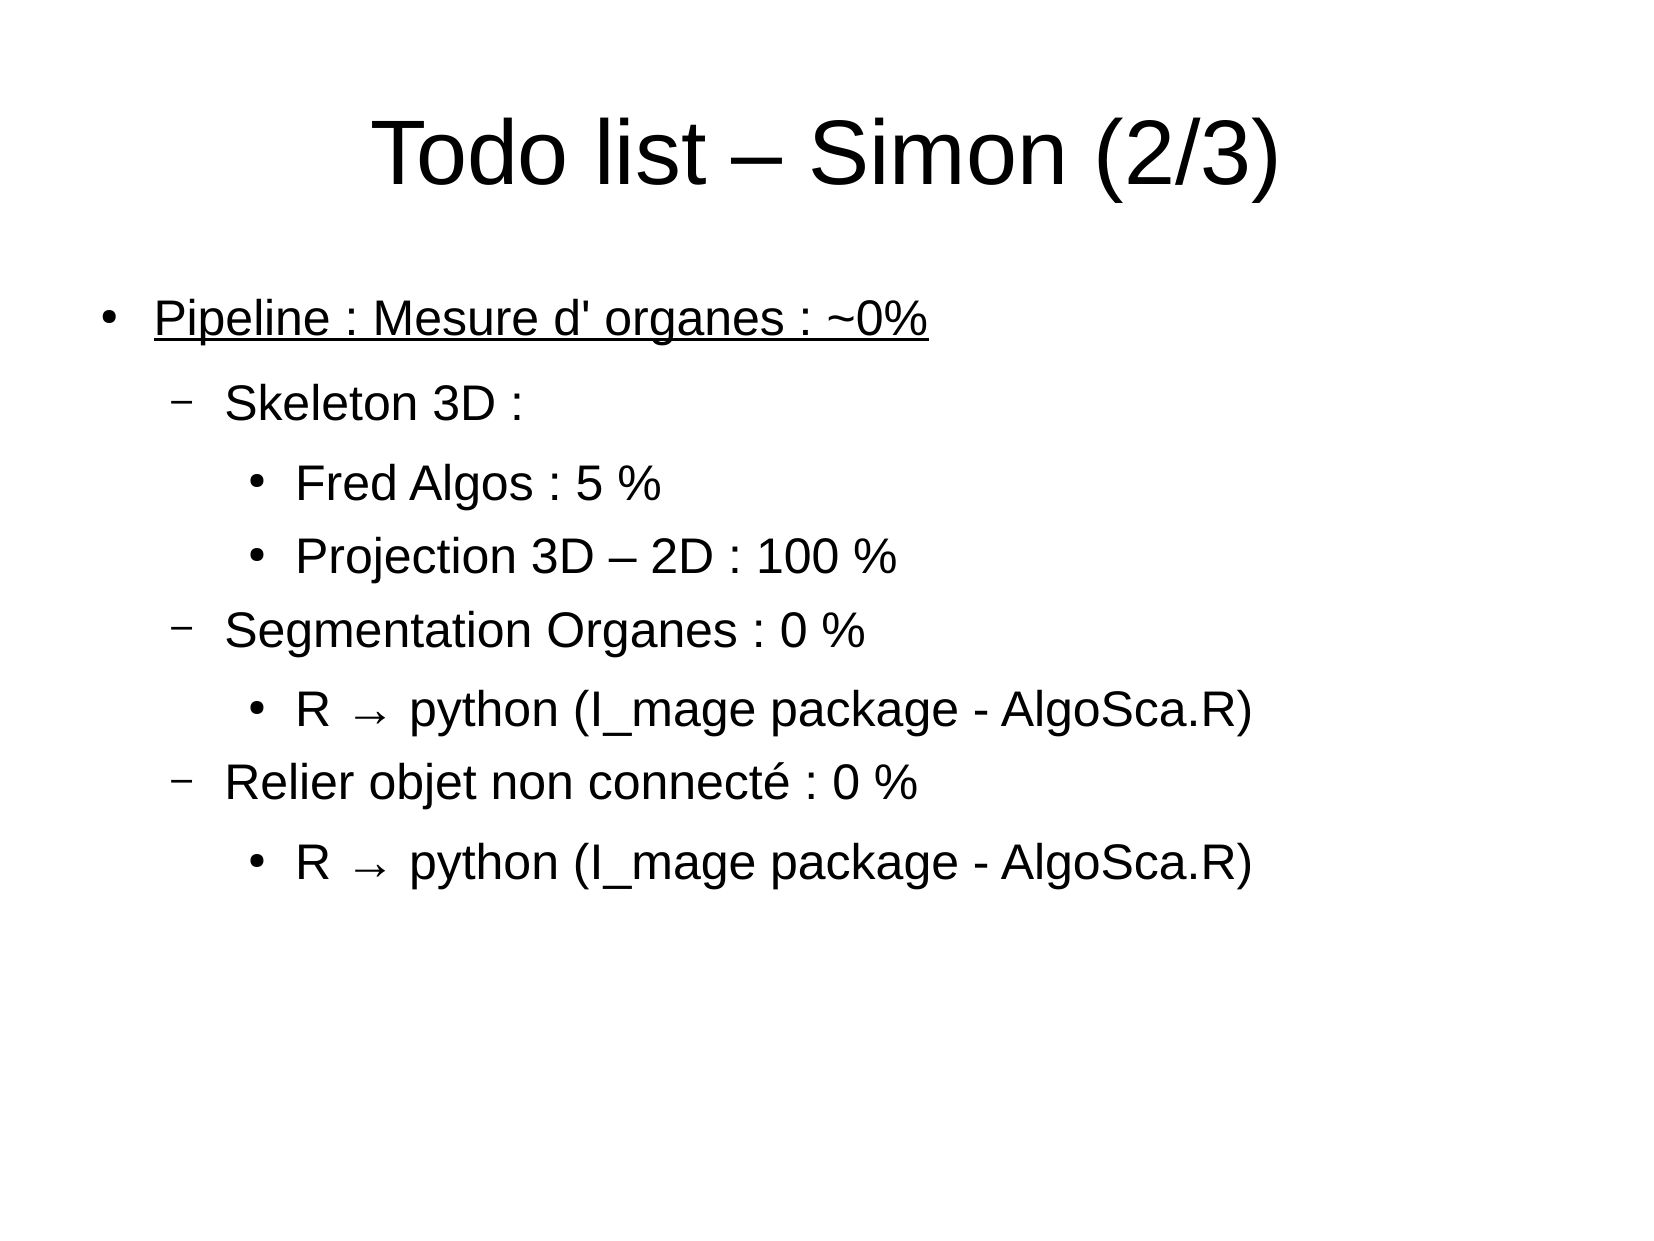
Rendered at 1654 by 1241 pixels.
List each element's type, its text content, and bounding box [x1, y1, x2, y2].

title Todo list – Simon (2/3) [82, 49, 1571, 257]
list Pipeline : Mesure d' organes : ~0% Skeleton 3D : Fred Algos : 5 % Projection 3D – 2D : 100 % Segmentation Organes : 0 % R → python (I_mage package - AlgoSca.R) Relier objet non connecté : 0 % R → python (I_mage package - AlgoSca.R) [82, 290, 1571, 1010]
